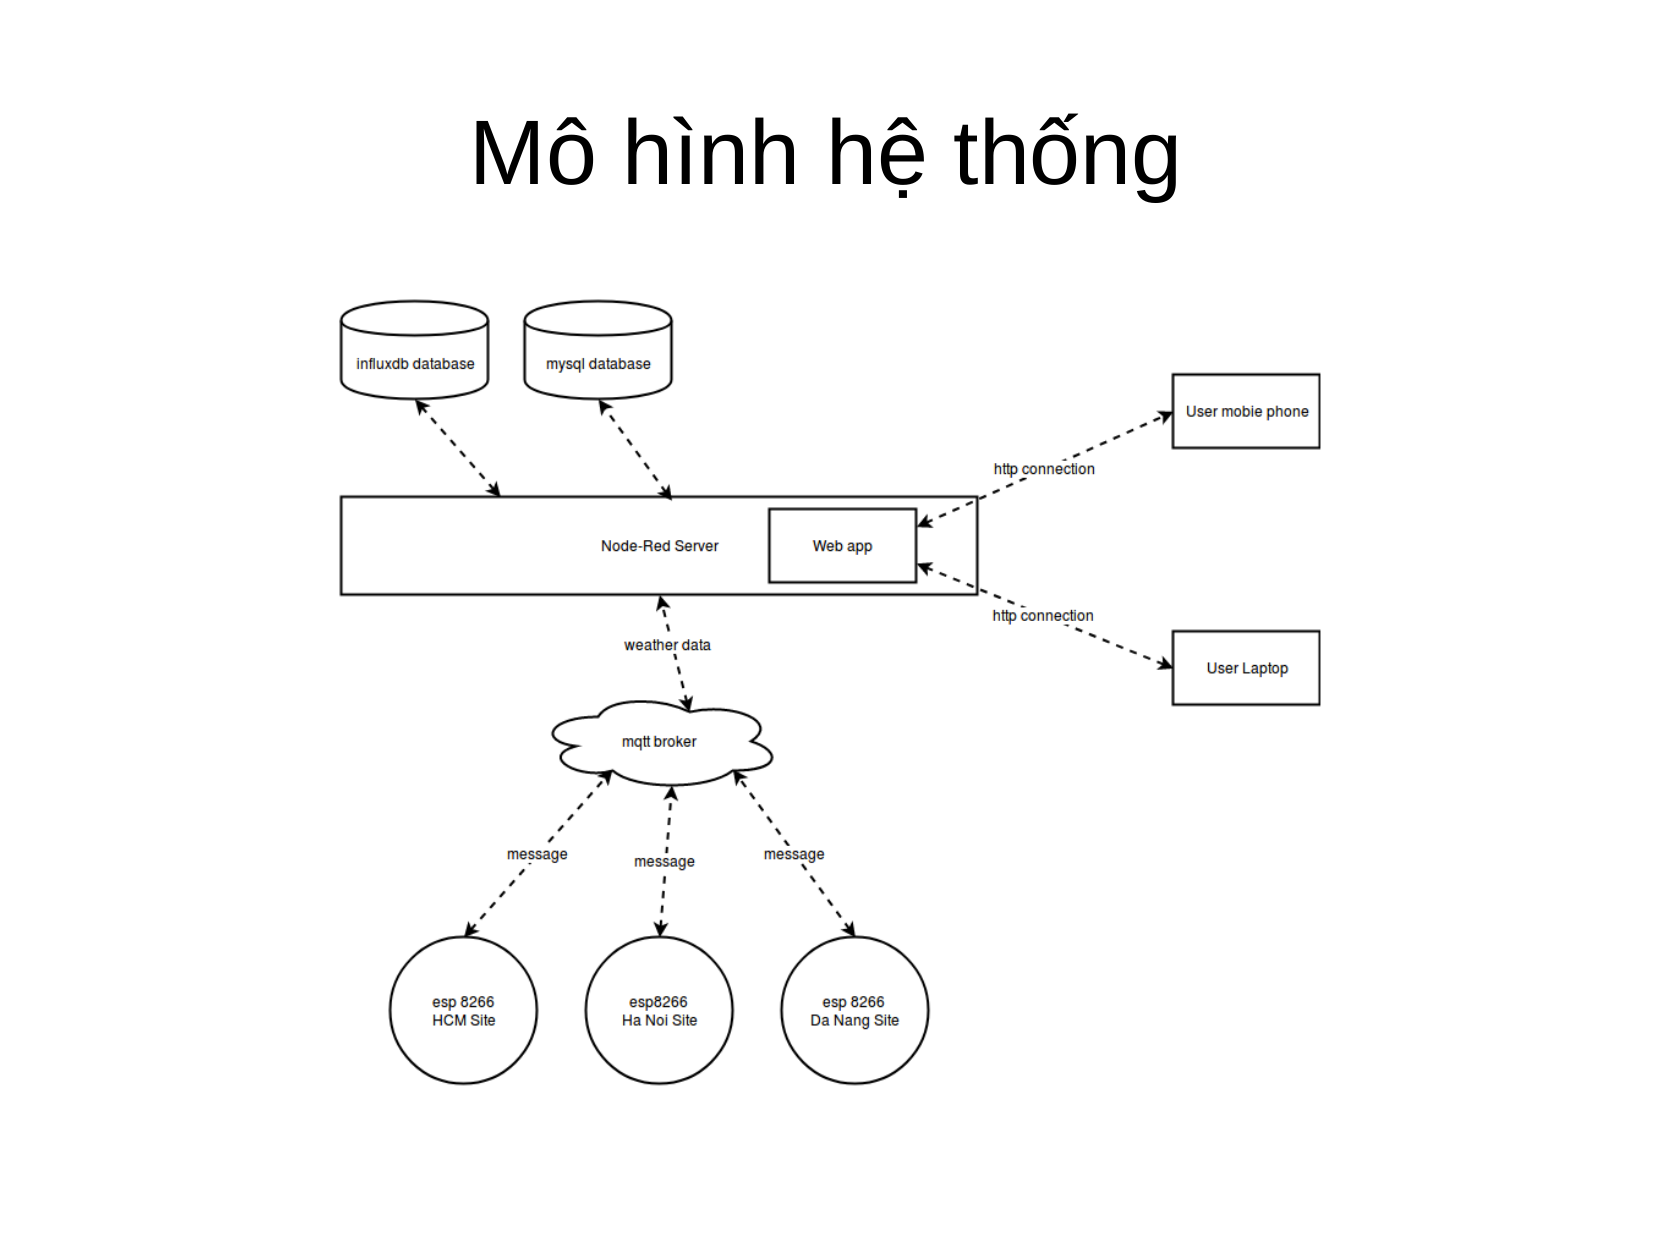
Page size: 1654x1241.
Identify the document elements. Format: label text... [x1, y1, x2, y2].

picture [315, 275, 1345, 1111]
title Mô hình hệ thống [82, 49, 1571, 257]
